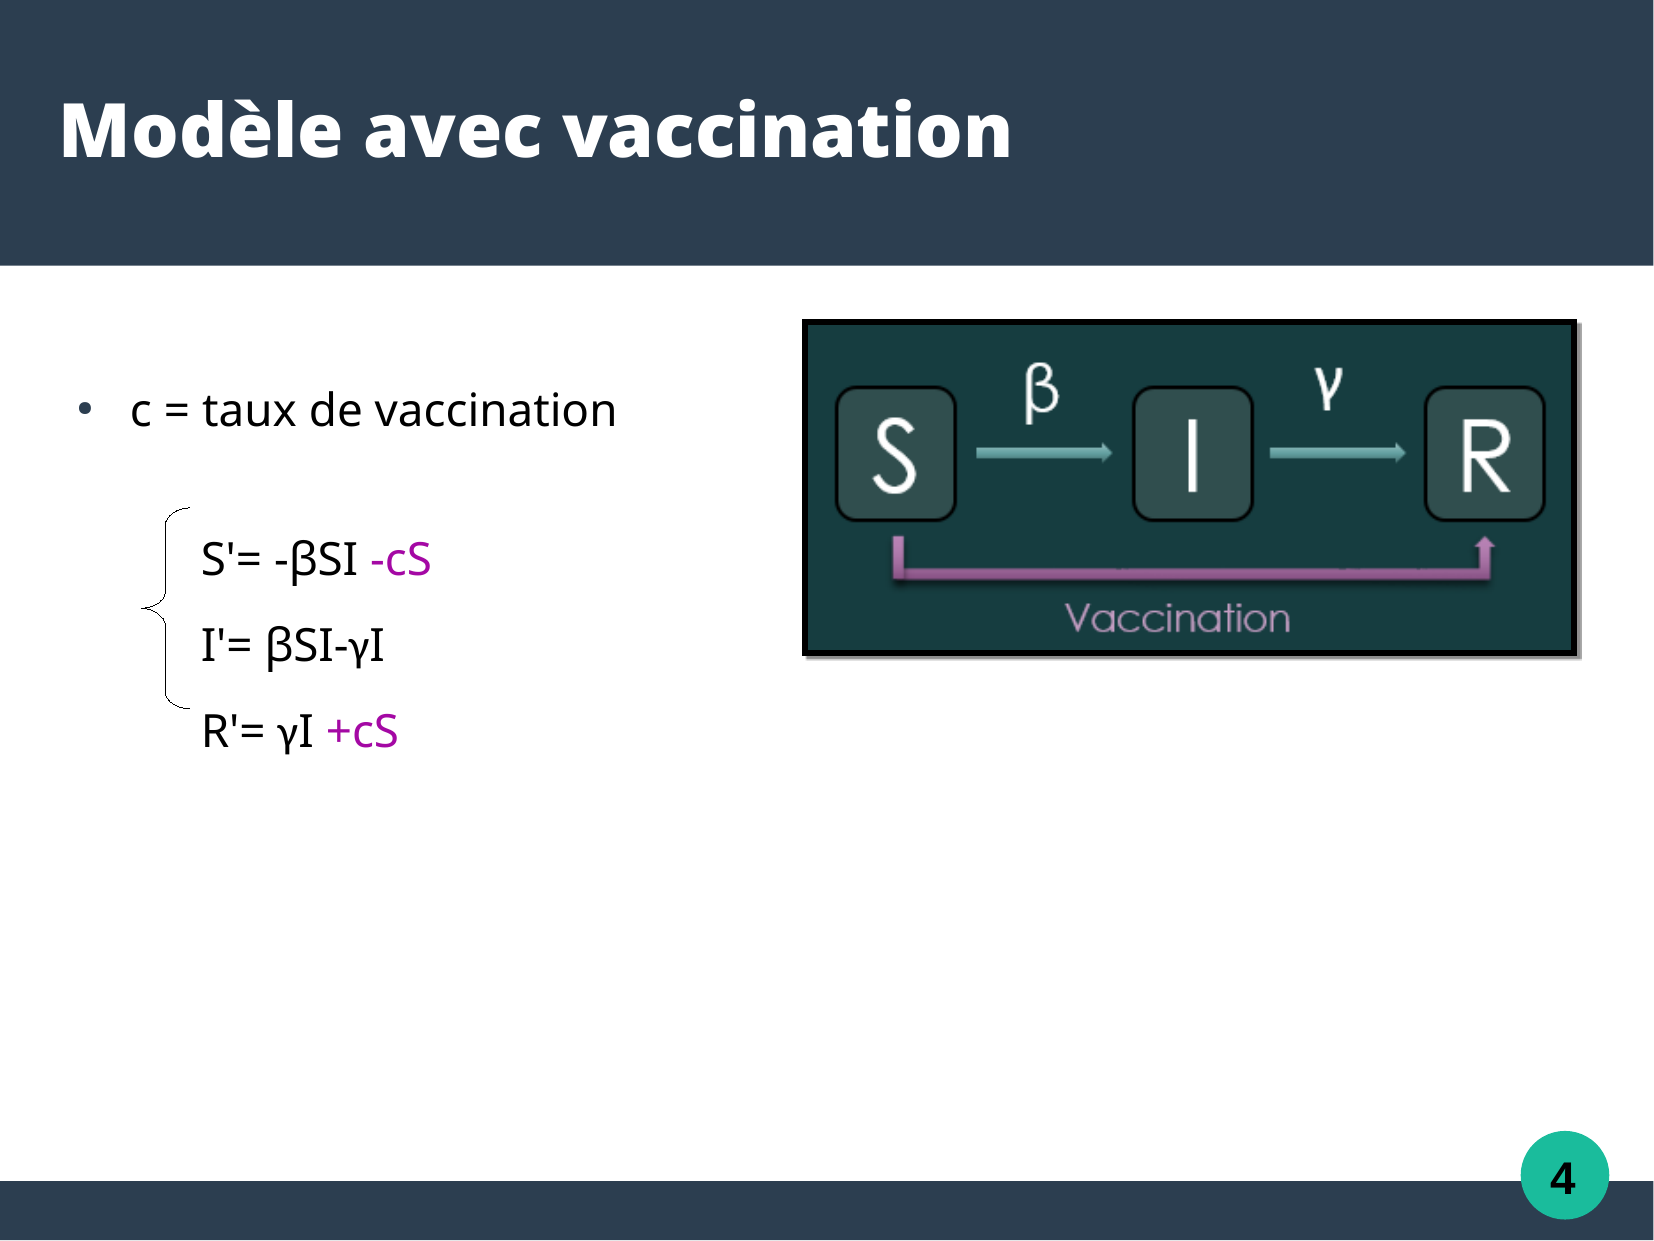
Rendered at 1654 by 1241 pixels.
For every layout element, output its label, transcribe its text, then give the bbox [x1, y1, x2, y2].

title Modèle avec vaccination [59, 49, 1595, 207]
list c = taux de vaccination S'= -βSI -cS I'= βSI-γI R'= γI +cS [59, 377, 1595, 1205]
picture [807, 324, 1571, 650]
text_box 4 [1535, 1145, 1610, 1215]
